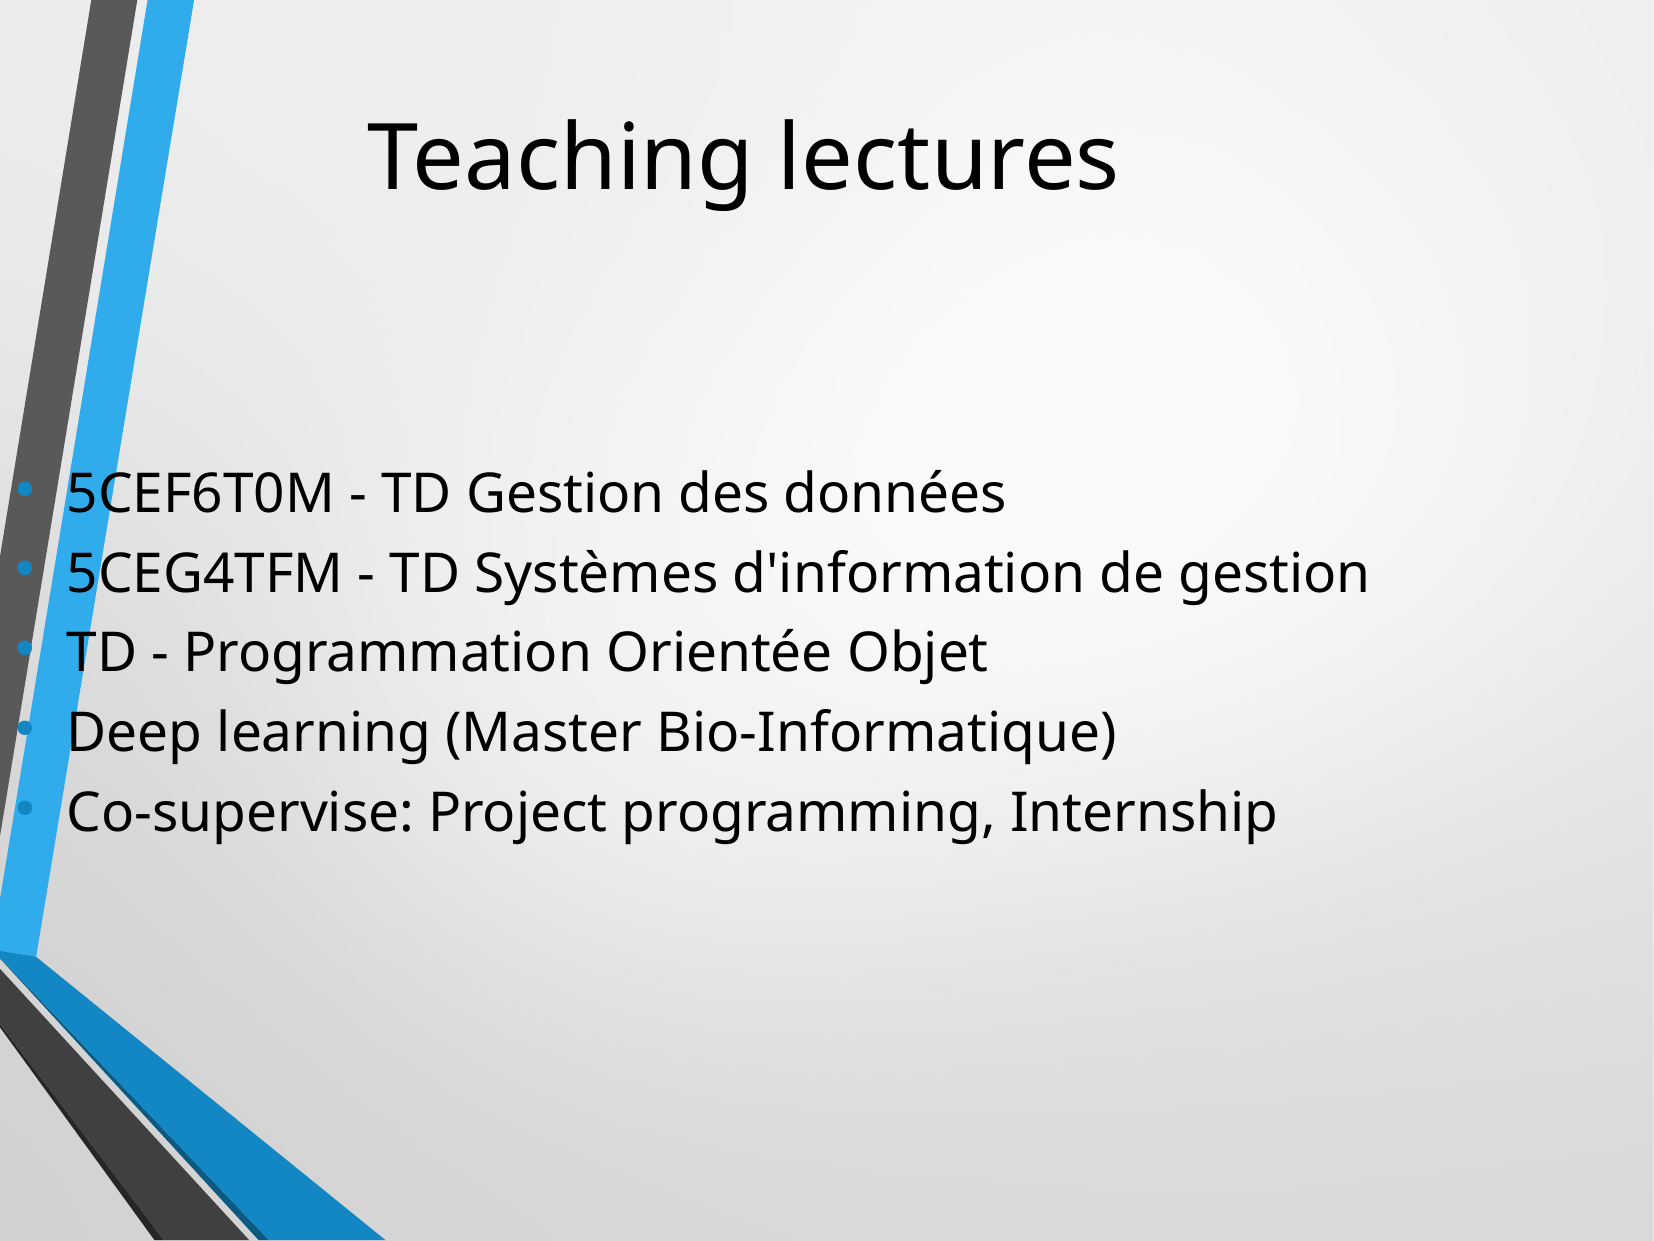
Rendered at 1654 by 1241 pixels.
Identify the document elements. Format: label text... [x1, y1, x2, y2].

title Teaching lectures [0, 49, 1489, 257]
list 5CEF6T0M - TD Gestion des données 5CEG4TFM - TD Systèmes d'information de gestion TD - Programmation Orientée Objet Deep learning (Master Bio-Informatique) Co-supervise: Project programming, Internship [0, 290, 1489, 1010]
